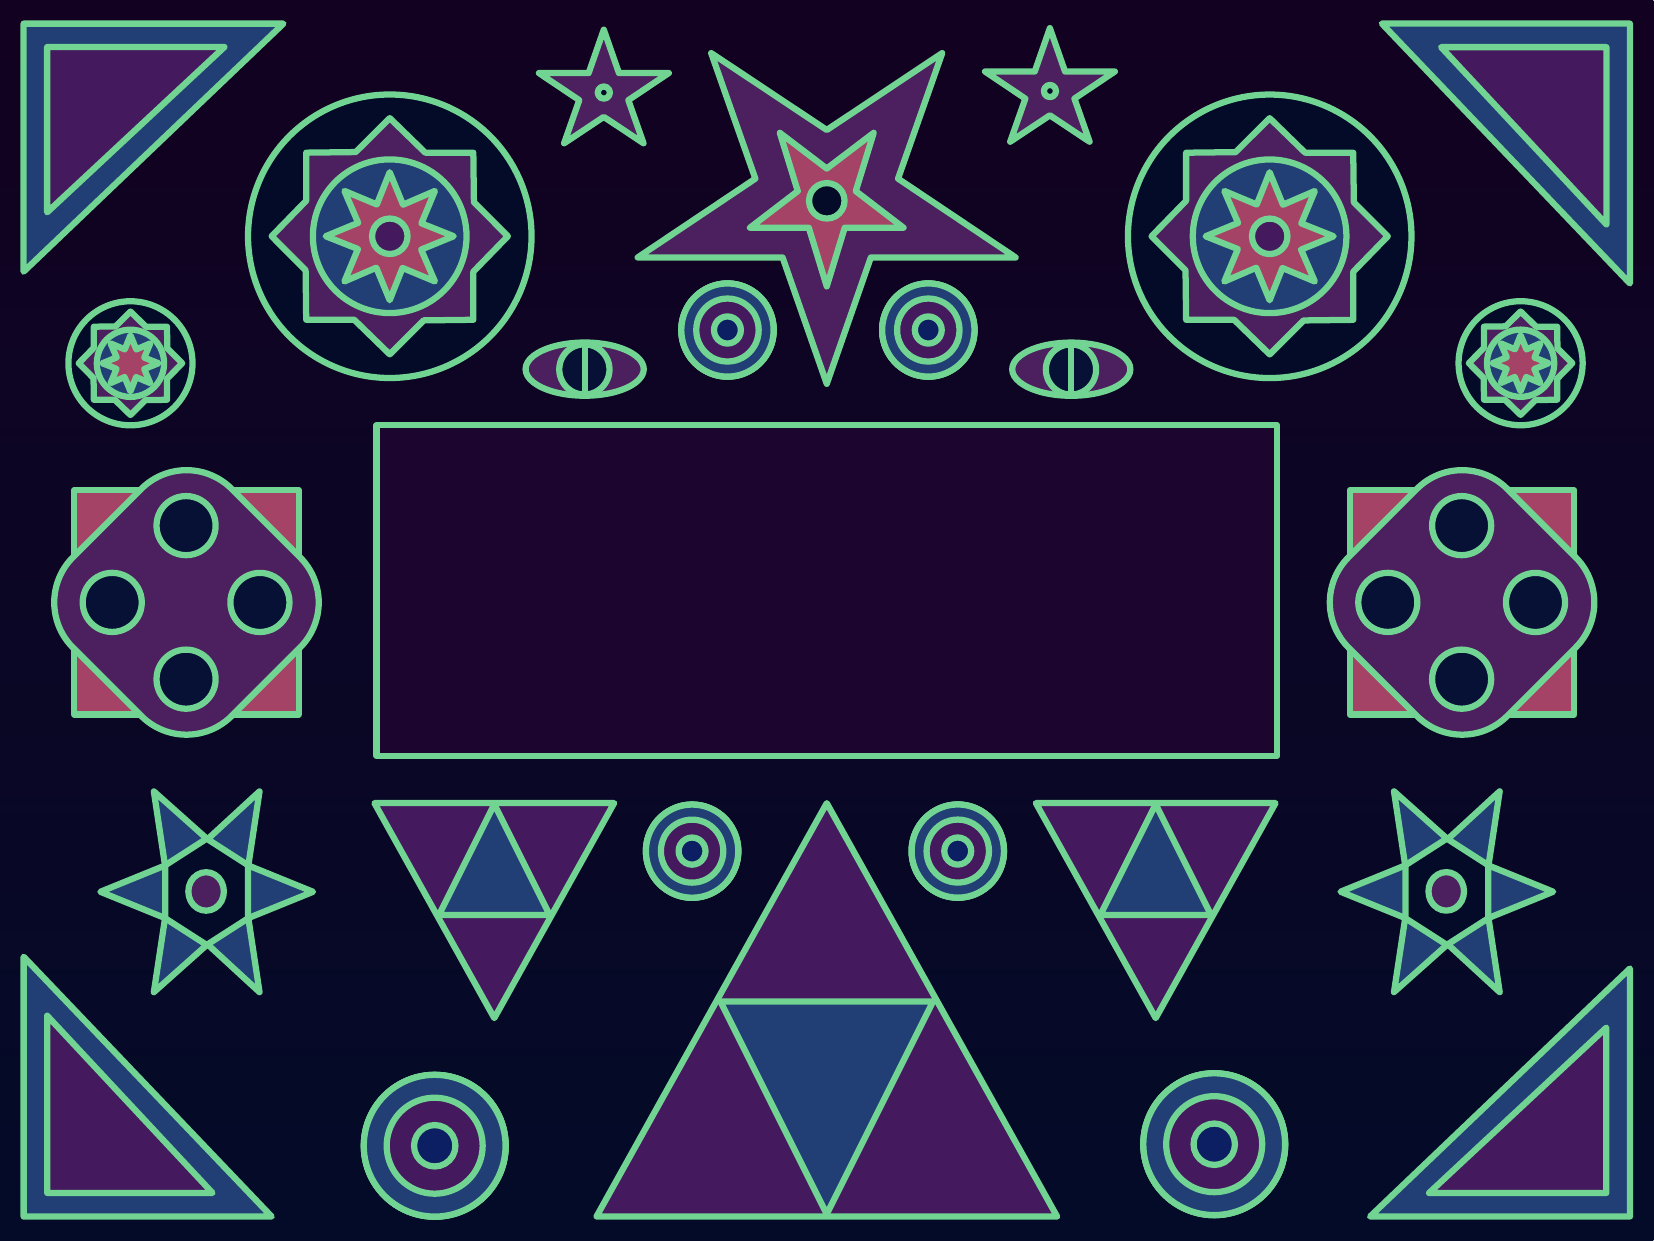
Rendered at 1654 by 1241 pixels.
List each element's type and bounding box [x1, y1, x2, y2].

text_box [1329, 470, 1595, 735]
text_box [54, 470, 319, 735]
text_box [23, 956, 272, 1217]
text_box [1012, 342, 1131, 396]
text_box [538, 29, 669, 144]
text_box [525, 342, 644, 396]
text_box [645, 804, 739, 898]
text_box [911, 804, 1004, 898]
text_box [100, 791, 314, 993]
text_box [1340, 791, 1554, 993]
text_box [984, 28, 1115, 142]
text_box [1127, 94, 1412, 379]
text_box [1370, 968, 1630, 1217]
text_box [23, 23, 284, 272]
text_box [1035, 803, 1276, 1019]
text_box [363, 1074, 506, 1217]
text_box [1143, 1073, 1286, 1216]
text_box [374, 803, 615, 1019]
text_box [596, 803, 1058, 1217]
text_box [637, 53, 1016, 384]
text_box [882, 283, 975, 377]
text_box [248, 94, 532, 379]
text_box [376, 425, 1278, 756]
text_box [681, 283, 774, 377]
text_box [1458, 301, 1583, 426]
text_box [68, 301, 193, 426]
text_box [1381, 23, 1630, 284]
